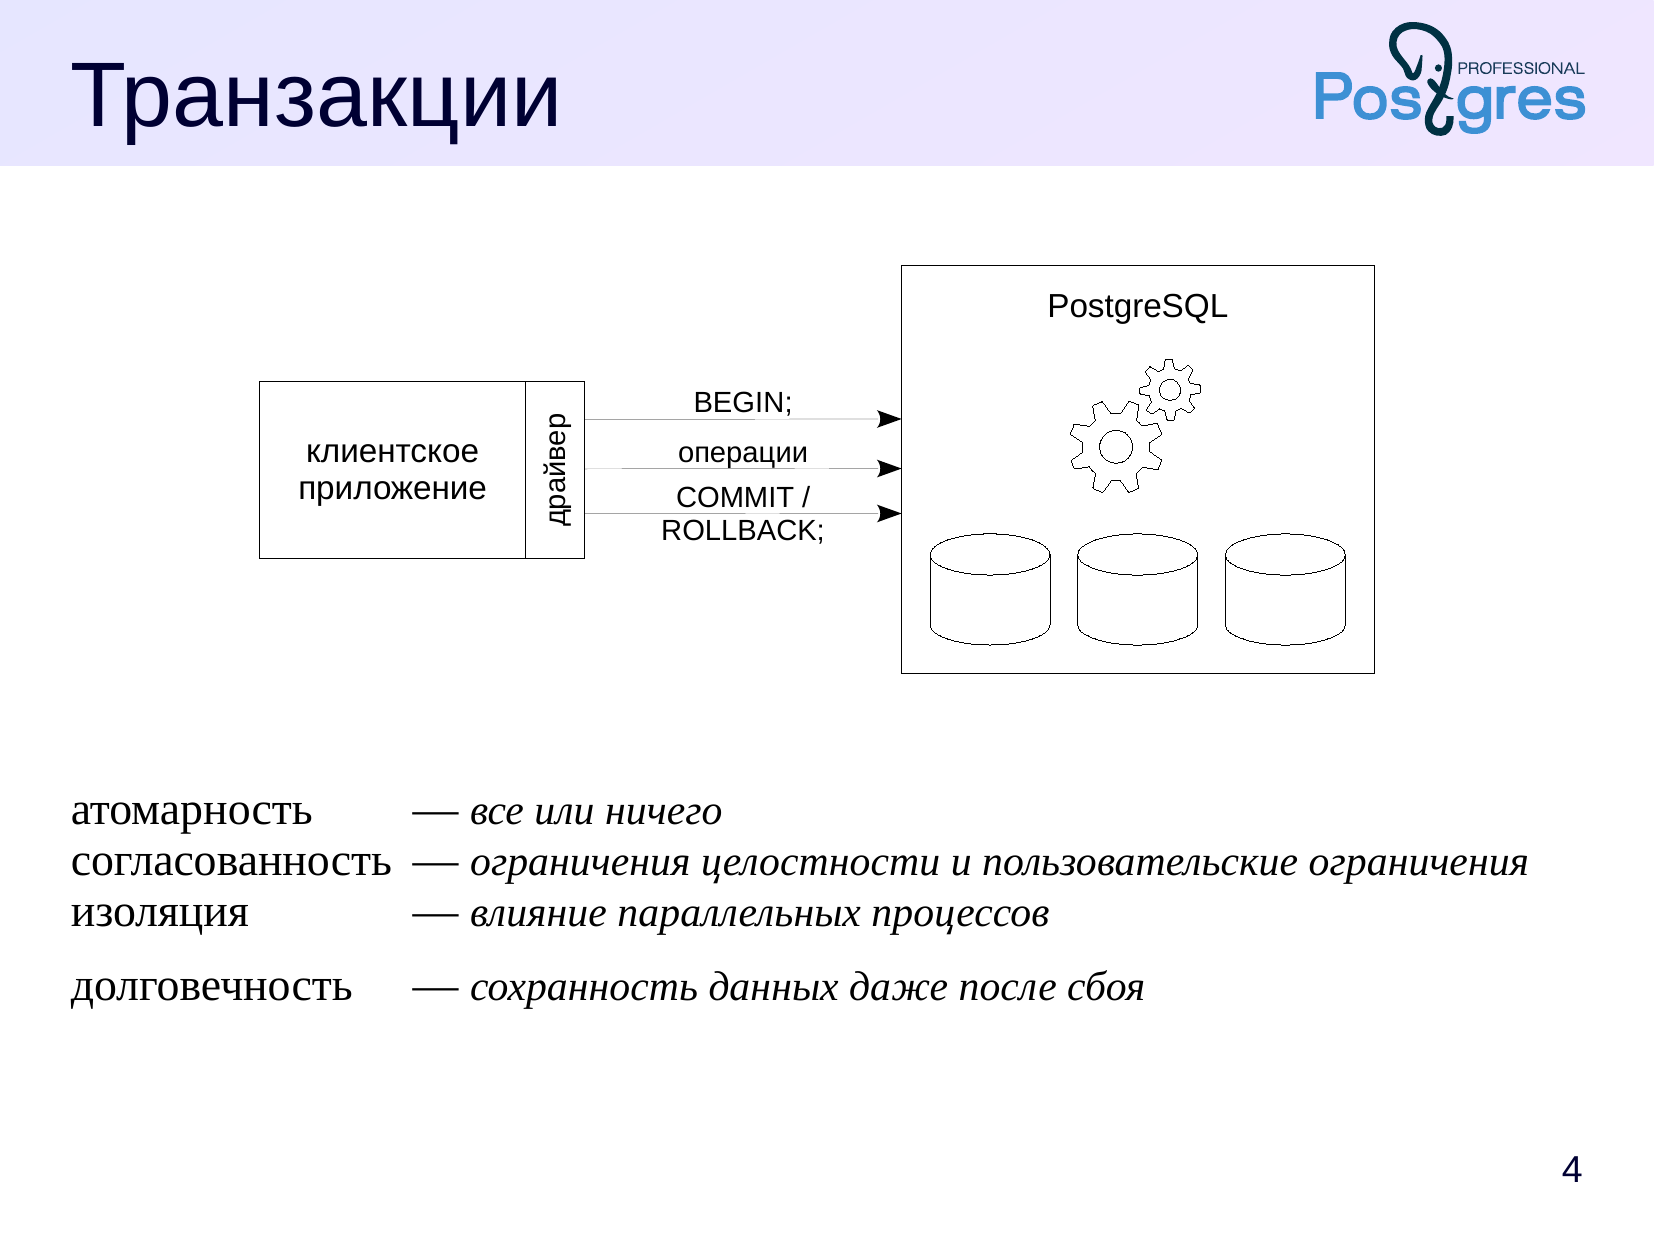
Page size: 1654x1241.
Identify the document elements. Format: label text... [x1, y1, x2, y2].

list атомарность — все или ничего согласованность — ограничения целостности и пользовательские ограничения изоляция — влияние параллельных процессов долговечность — сохранность данных даже после сбоя [70, 283, 1583, 1141]
text_box [1225, 556, 1346, 646]
text_box PostgreSQL [901, 265, 1375, 674]
text_box [930, 555, 1051, 646]
title Транзакции [70, 43, 1241, 147]
text_box [1070, 401, 1162, 493]
text_box [1077, 556, 1198, 646]
text_box [1139, 359, 1201, 421]
